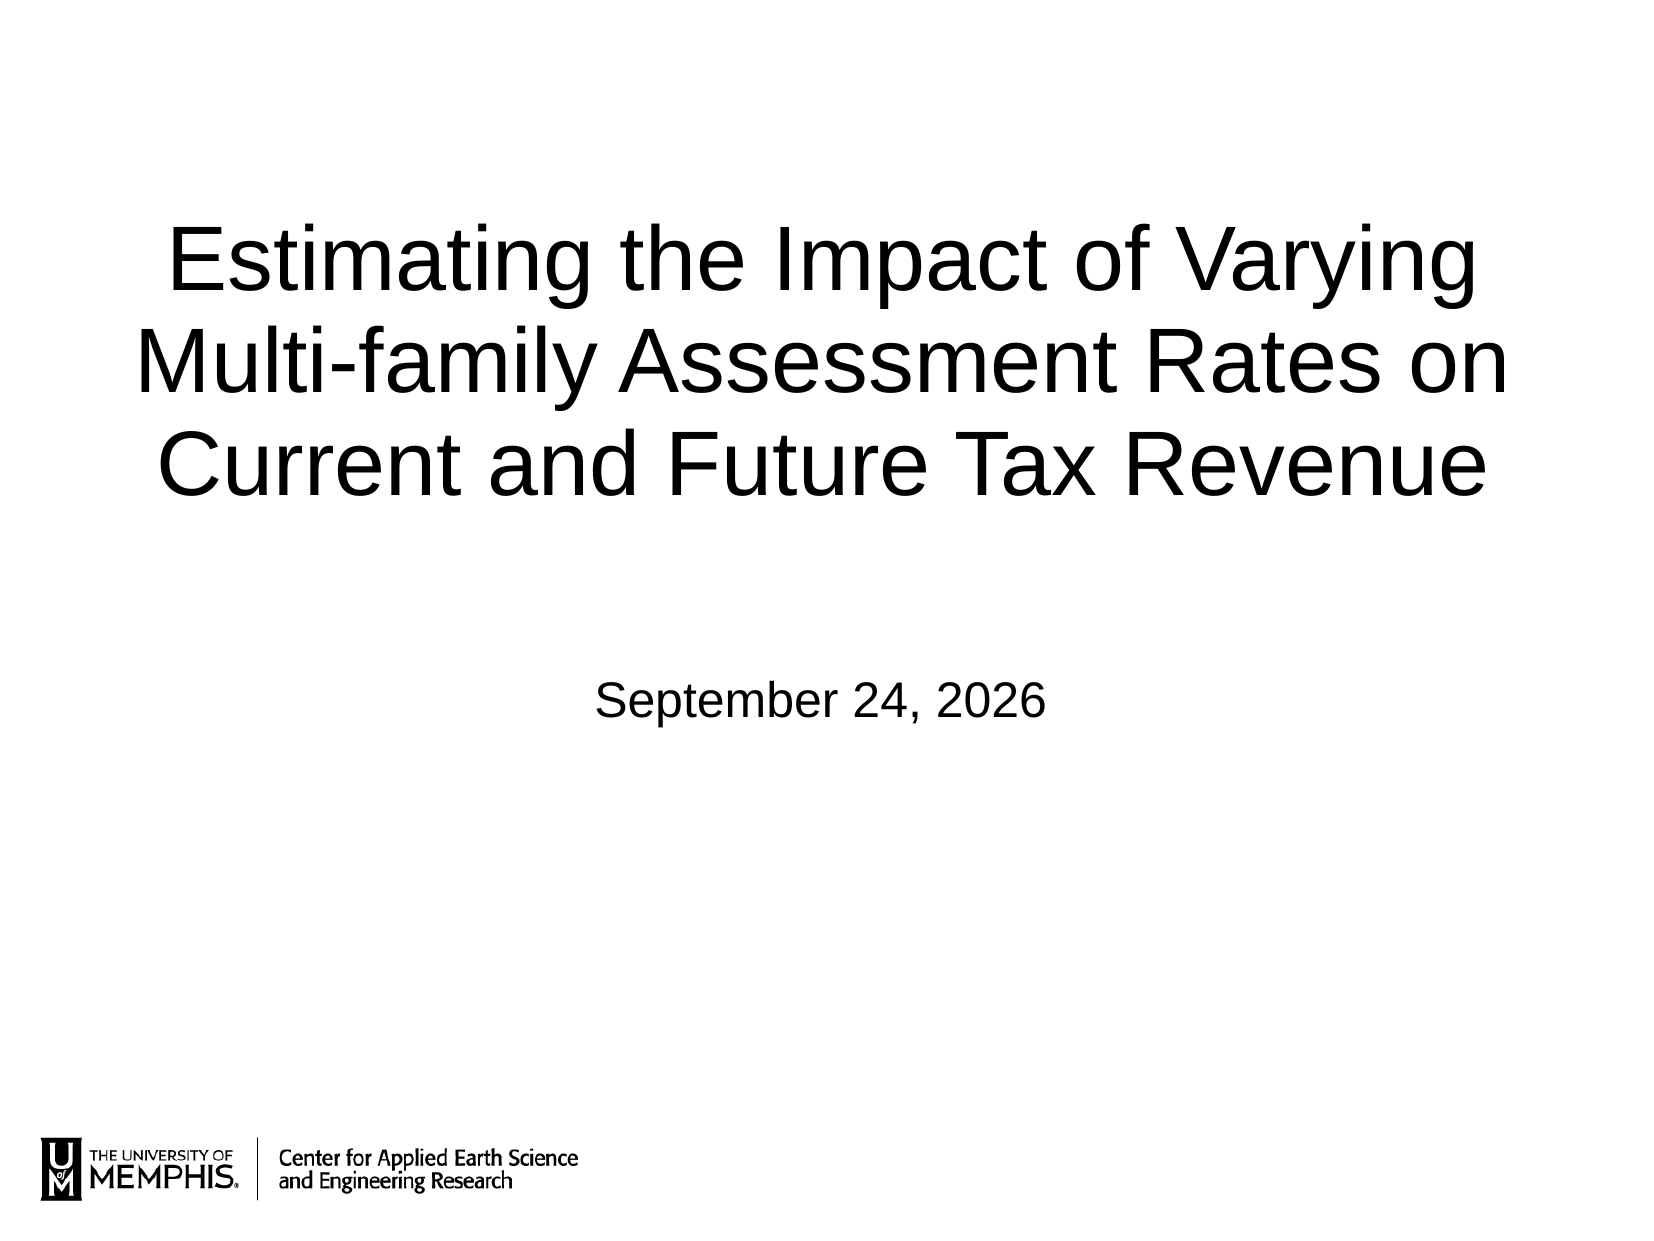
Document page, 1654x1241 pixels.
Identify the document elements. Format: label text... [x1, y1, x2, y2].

title Estimating the Impact of Varying Multi-family Assessment Rates on Current and Future Tax Revenue [79, 206, 1568, 515]
picture [15, 1121, 595, 1217]
title October 9, 2018 [76, 596, 1566, 804]
